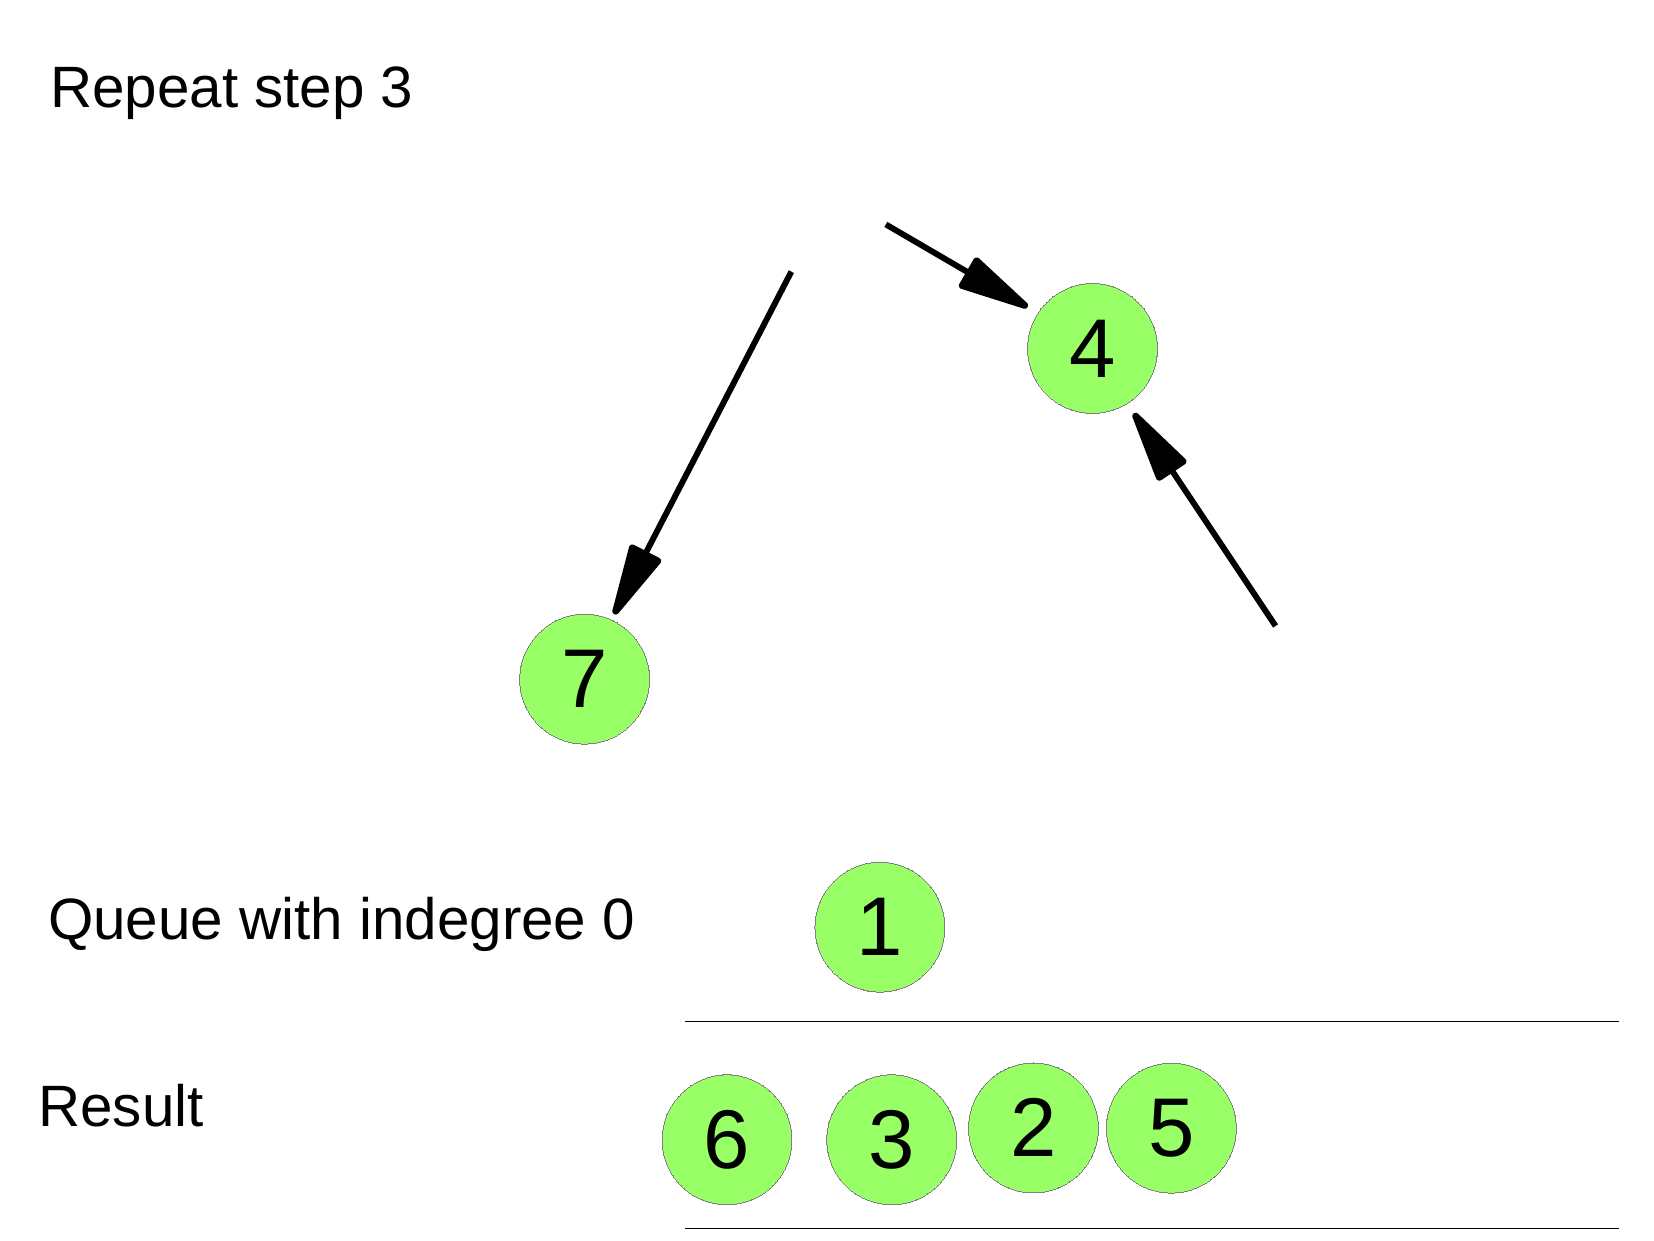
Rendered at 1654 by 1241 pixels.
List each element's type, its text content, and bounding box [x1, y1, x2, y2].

text_box 6 [662, 1074, 792, 1205]
text_box Queue with indegree 0 [33, 879, 650, 960]
text_box 1 [814, 862, 945, 993]
text_box 5 [1106, 1063, 1237, 1194]
text_box 2 [968, 1062, 1099, 1193]
text_box 3 [826, 1074, 957, 1205]
text_box Repeat step 3 [35, 47, 429, 128]
text_box 7 [519, 614, 650, 745]
text_box 4 [1027, 283, 1158, 414]
text_box Result [23, 1065, 219, 1146]
